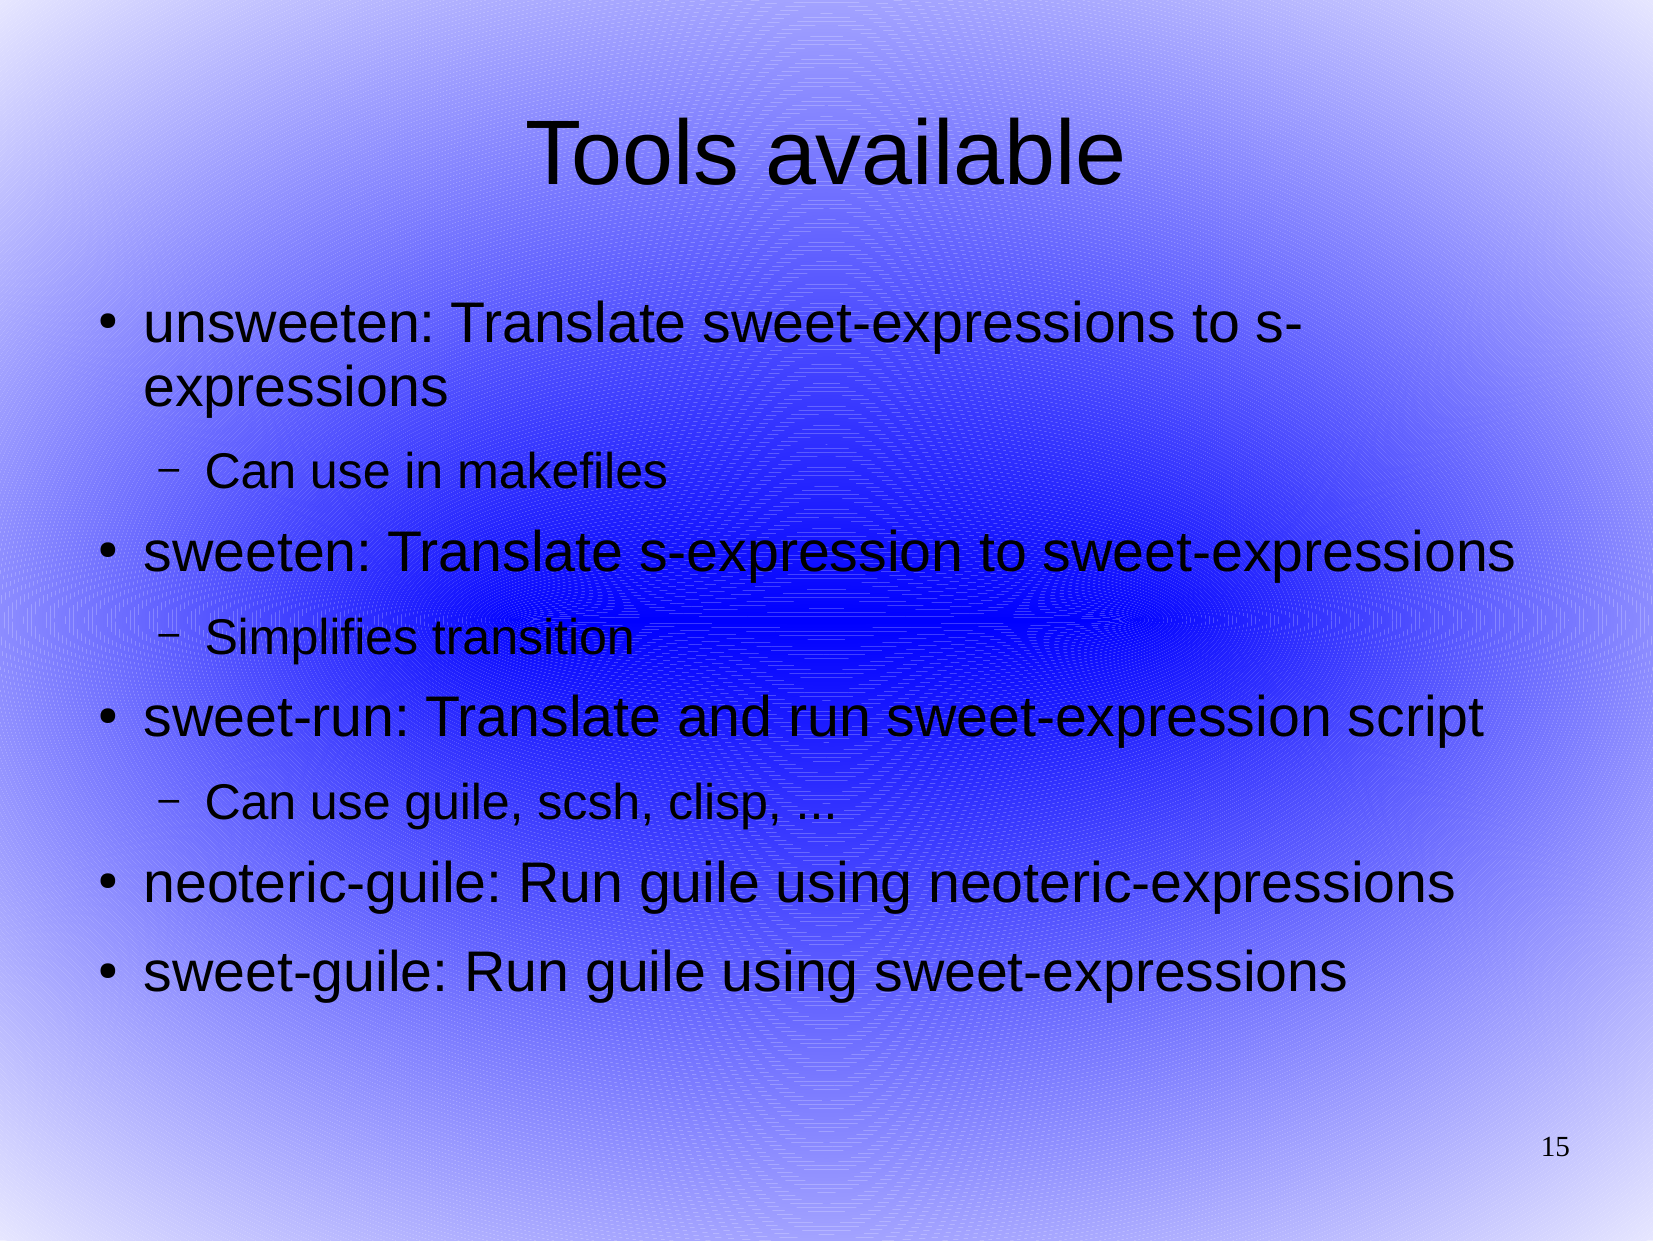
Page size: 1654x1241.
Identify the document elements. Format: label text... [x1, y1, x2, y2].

list unsweeten: Translate sweet-expressions to s-expressions Can use in makefiles sweeten: Translate s-expression to sweet-expressions Simplifies transition sweet-run: Translate and run sweet-expression script Can use guile, scsh, clisp, ... neoteric-guile: Run guile using neoteric-expressions sweet-guile: Run guile using sweet-expressions [82, 290, 1538, 1010]
title Tools available [82, 49, 1571, 257]
